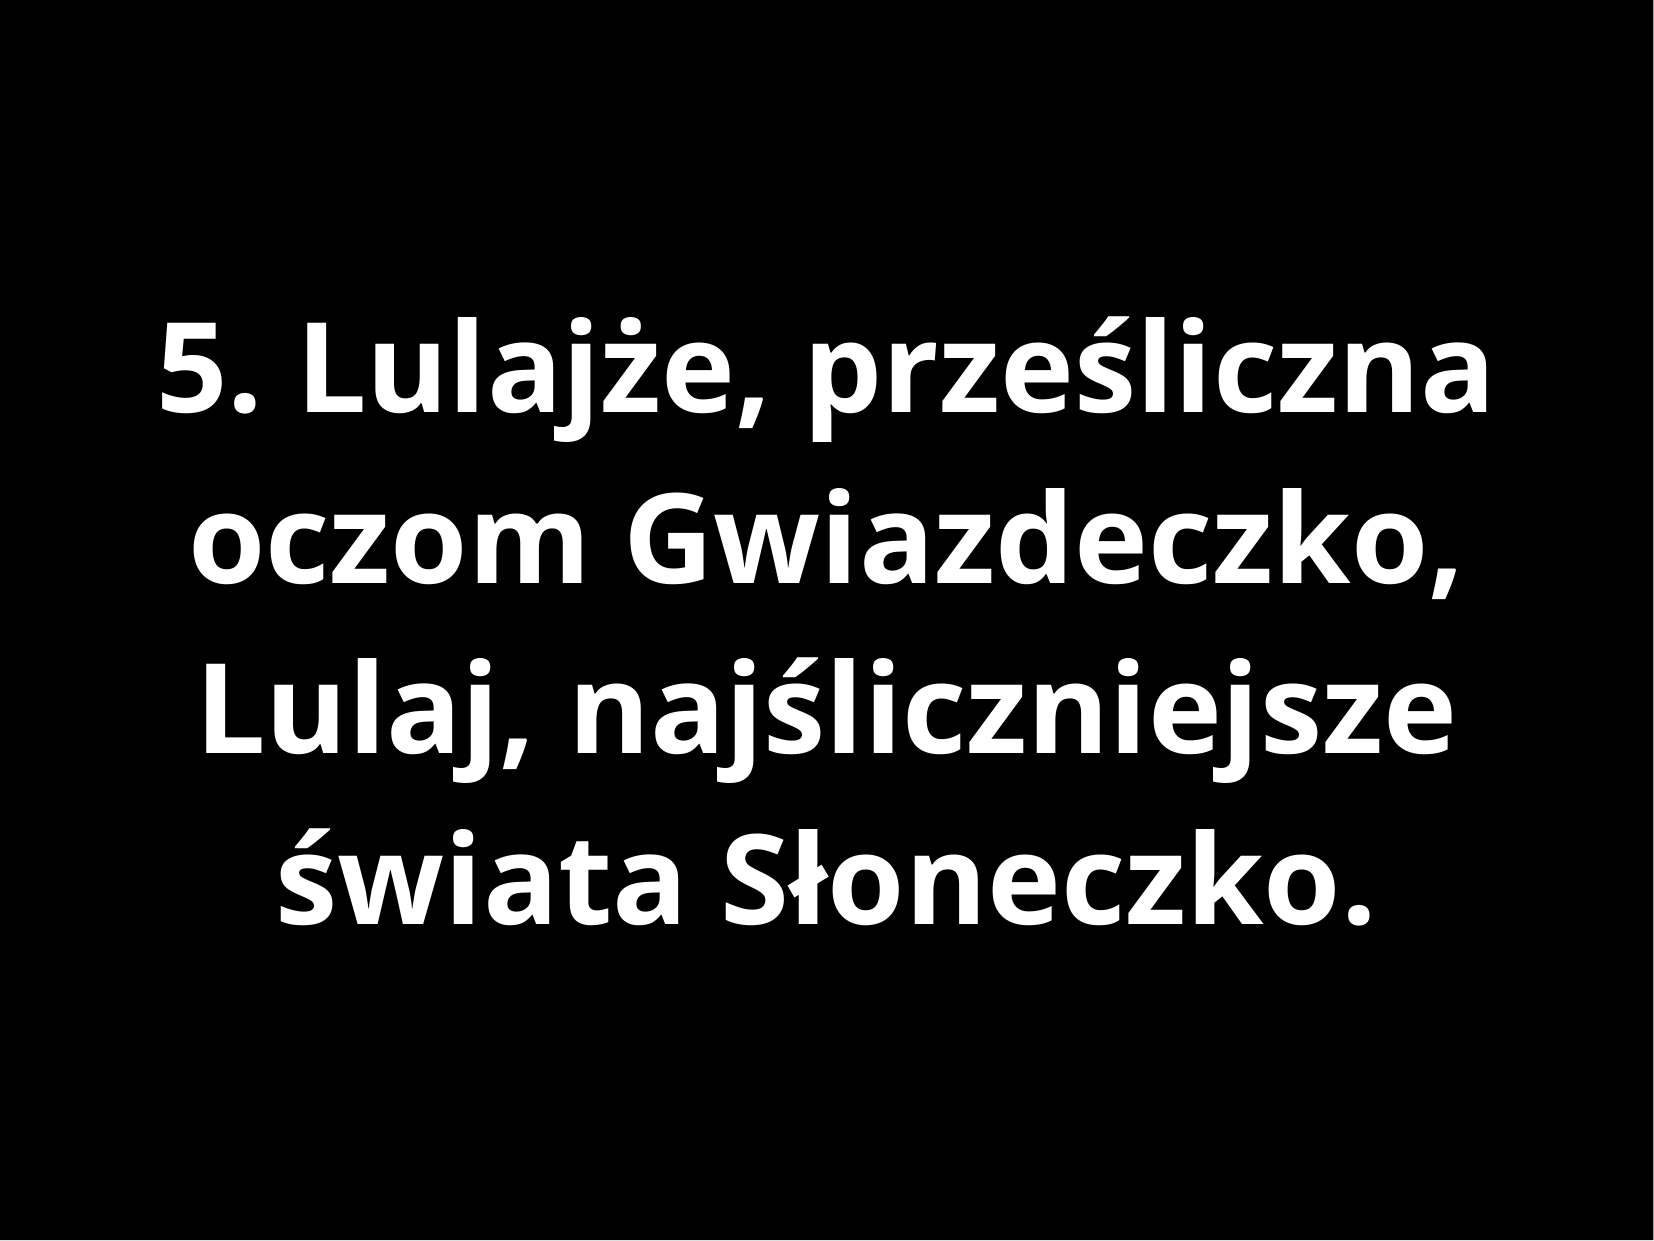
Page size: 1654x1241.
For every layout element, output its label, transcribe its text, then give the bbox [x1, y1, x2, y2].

title 5. Lulajże, prześliczna oczom Gwiazdeczko, Lulaj, najśliczniejsze świata Słoneczko. [0, 0, 1654, 1241]
